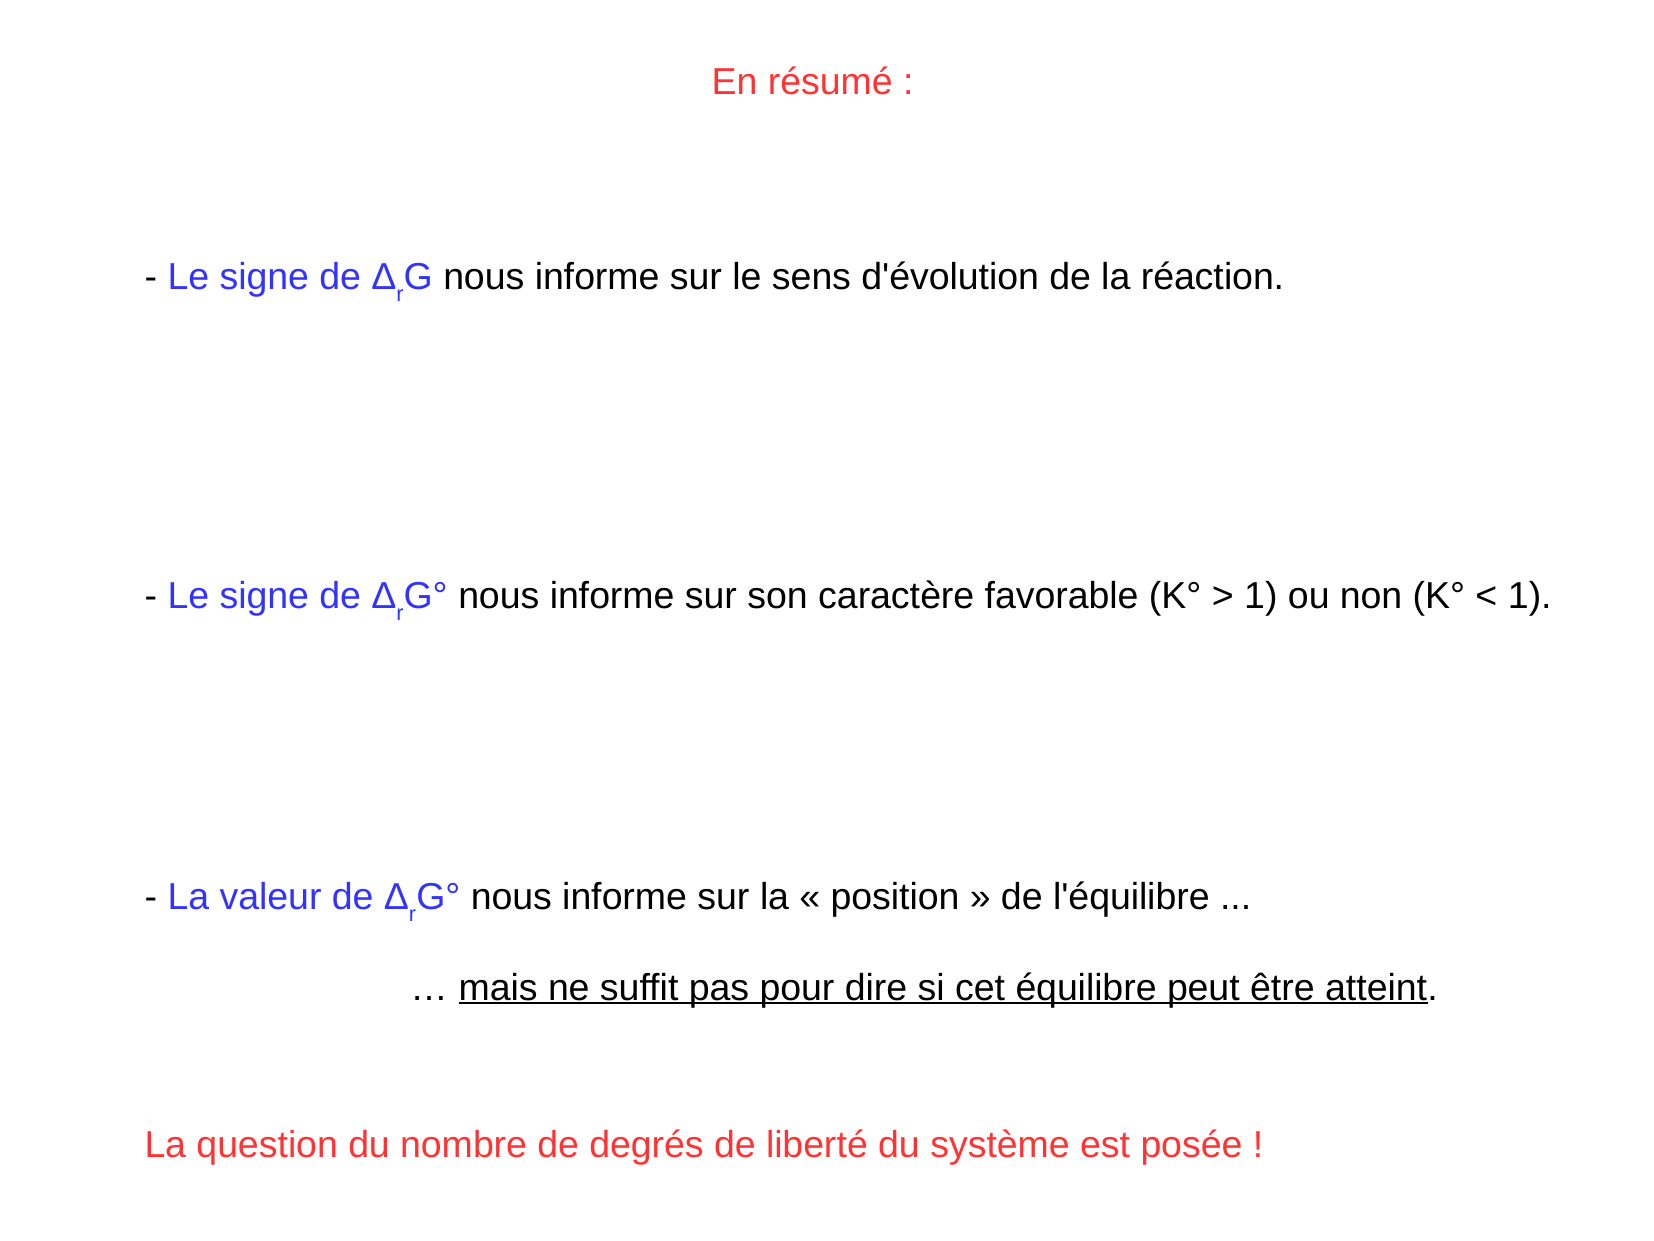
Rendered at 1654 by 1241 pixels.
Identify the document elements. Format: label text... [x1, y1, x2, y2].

text_box - Le signe de ΔrG° nous informe sur son caractère favorable (K° > 1) ou non (K° < 1). [129, 567, 1571, 638]
text_box … mais ne suffit pas pour dire si cet équilibre peut être atteint. [395, 958, 1477, 1061]
text_box La question du nombre de degrés de liberté du système est posée ! [129, 1116, 1288, 1174]
text_box - La valeur de ΔrG° nous informe sur la « position » de l'équilibre ... [129, 868, 1335, 934]
text_box - Le signe de ΔrG nous informe sur le sens d'évolution de la réaction. [129, 248, 1335, 314]
text_box En résumé : [696, 53, 951, 113]
